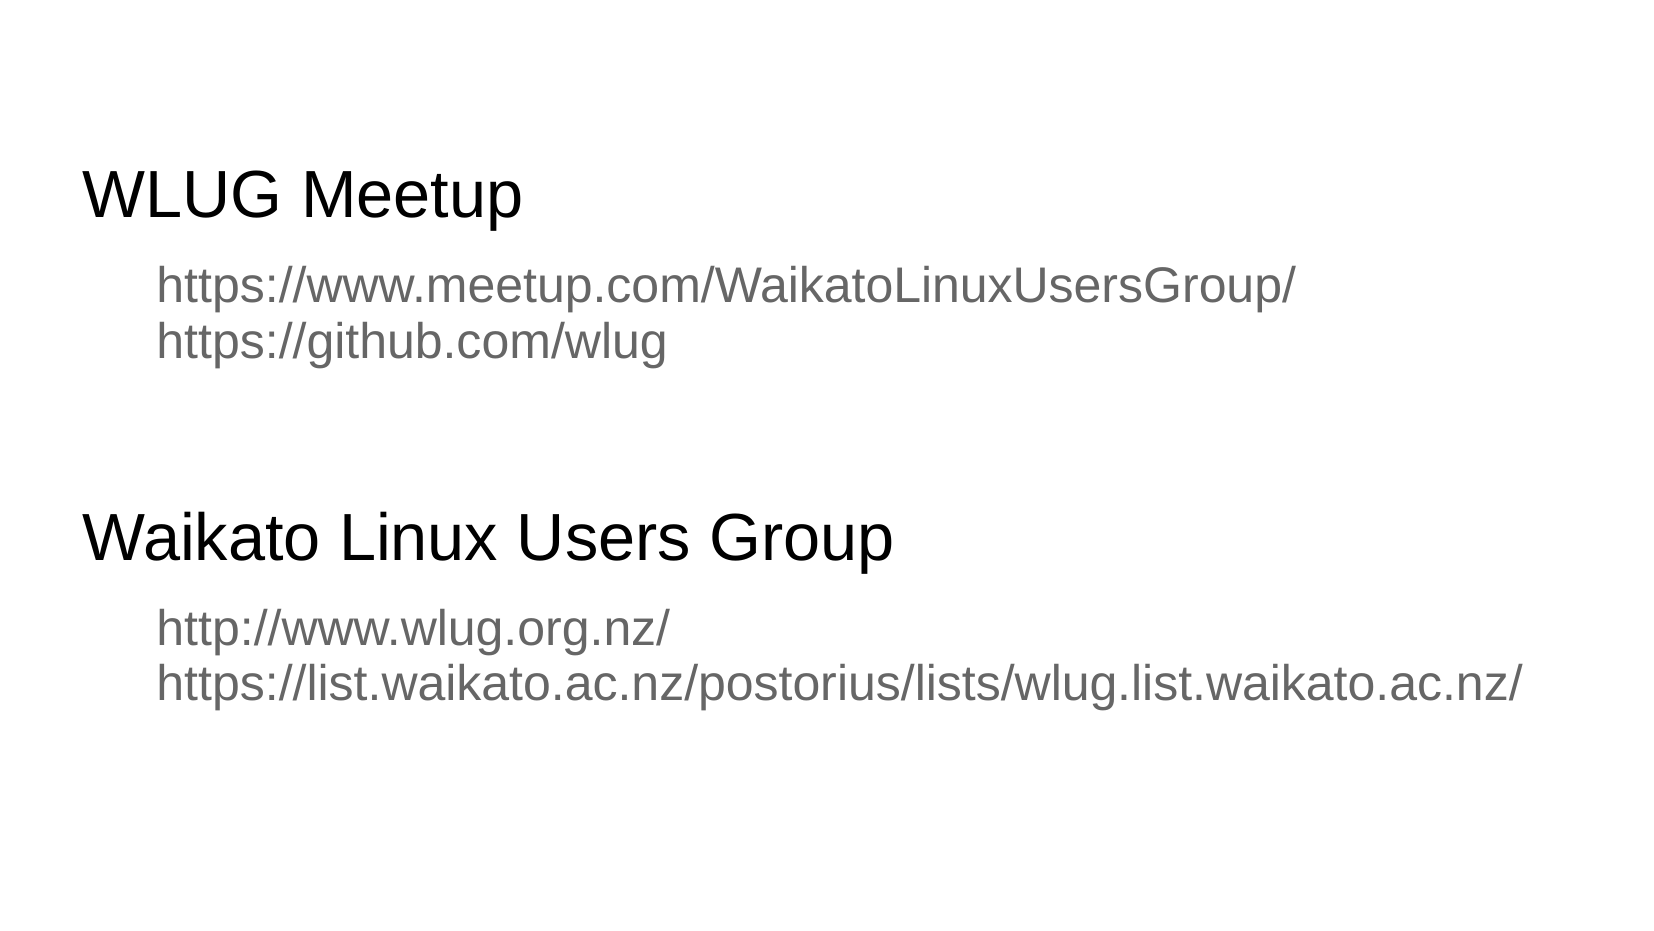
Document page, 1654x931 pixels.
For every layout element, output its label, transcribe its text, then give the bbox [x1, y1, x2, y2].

subtitle WLUG Meetup https://www.meetup.com/WaikatoLinuxUsersGroup/ https://github.com/wlug Waikato Linux Users Group http://www.wlug.org.nz/ https://list.waikato.ac.nz/postorius/lists/wlug.list.waikato.ac.nz/ [82, 37, 1571, 757]
